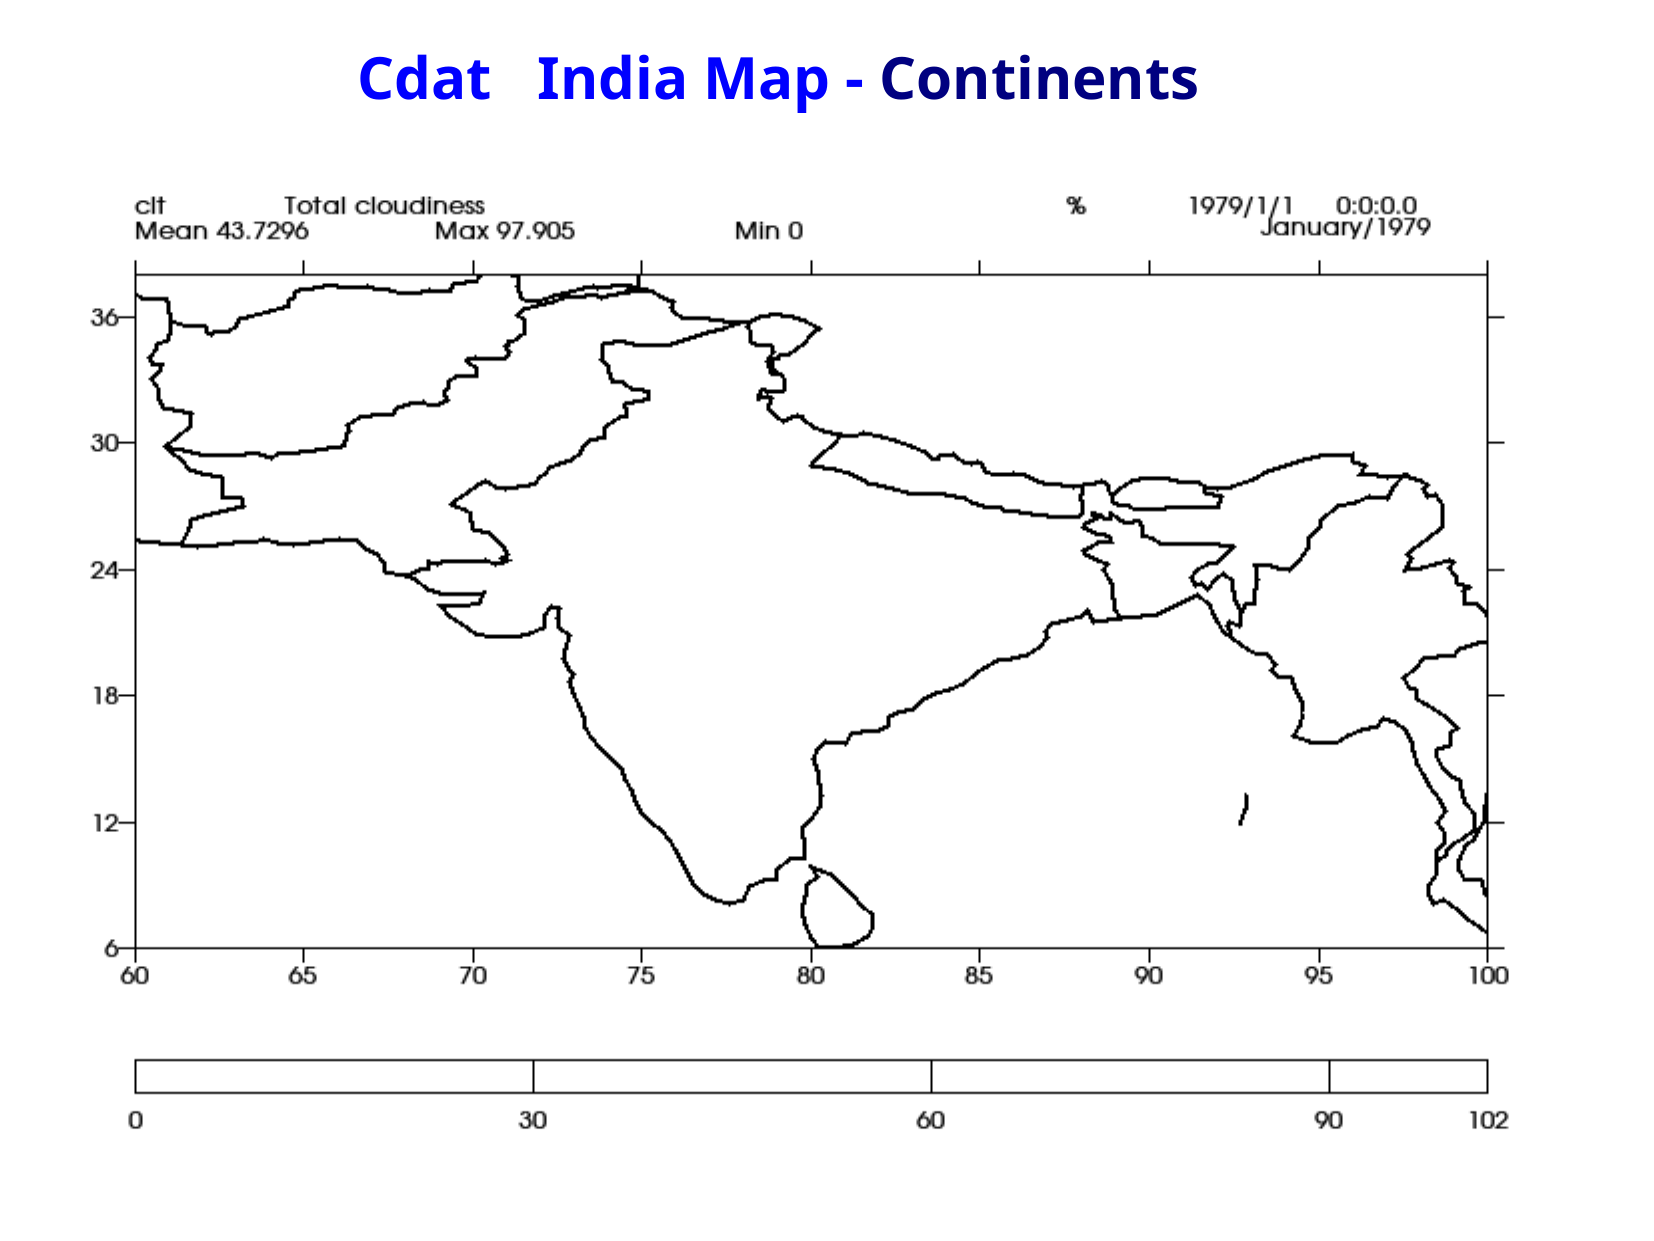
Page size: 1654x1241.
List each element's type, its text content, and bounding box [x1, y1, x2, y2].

picture [59, 118, 1565, 1241]
text_box Cdat India Map - Continents [236, 29, 1388, 125]
